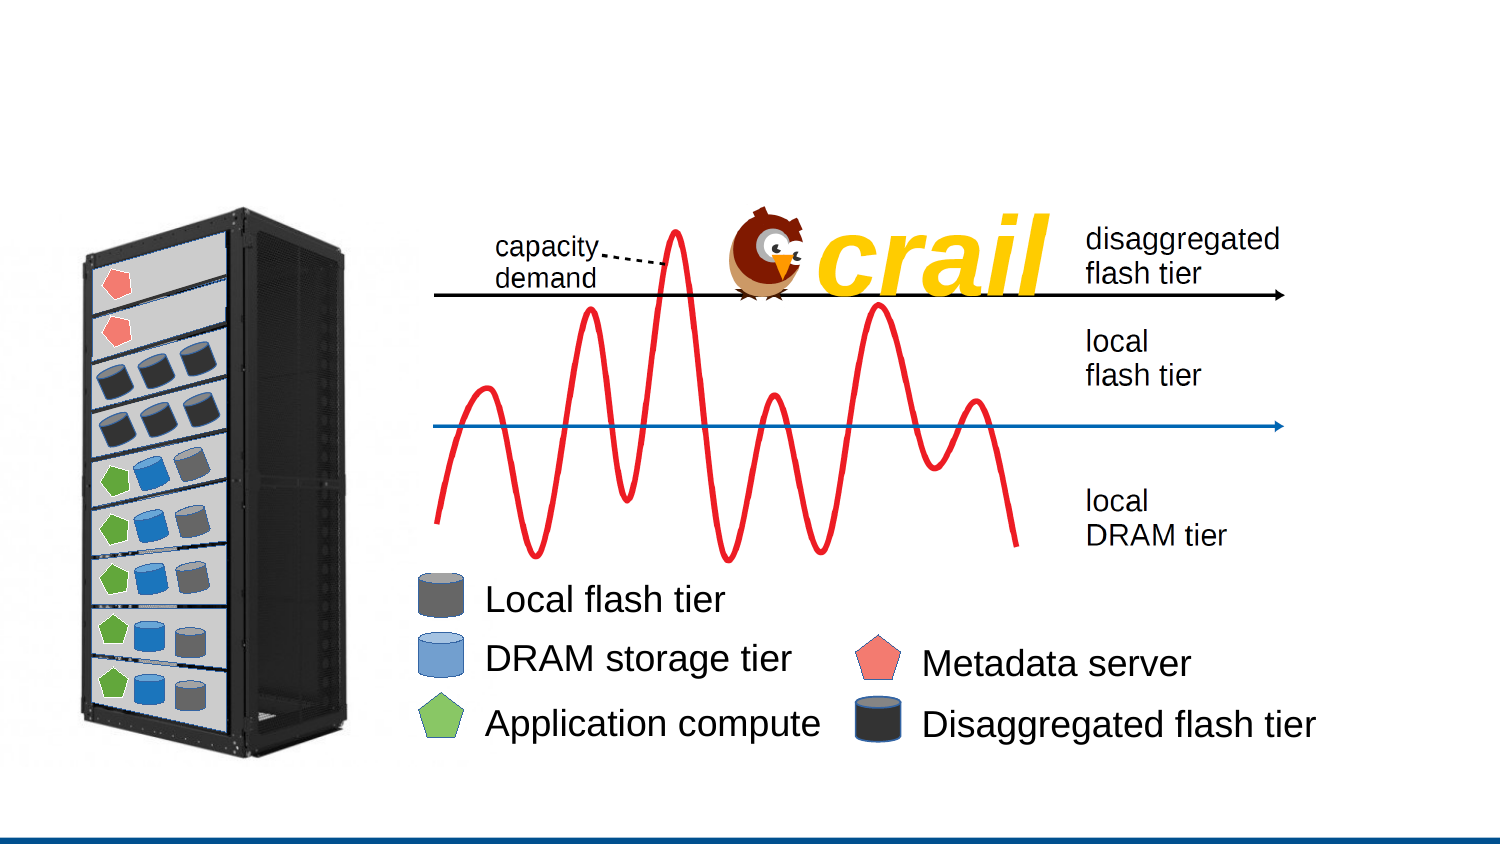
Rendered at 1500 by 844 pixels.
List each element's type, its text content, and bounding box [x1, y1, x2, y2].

text_box [418, 579, 464, 618]
text_box [418, 692, 464, 738]
text_box [91, 480, 227, 556]
text_box [91, 327, 227, 410]
text_box [91, 544, 227, 605]
text_box DRAM storage tier [469, 630, 960, 688]
text_box Application compute [469, 695, 837, 753]
text_box Disaggregated flash tier [906, 695, 1336, 753]
text_box [91, 278, 227, 362]
picture [0, 185, 1306, 767]
text_box [91, 657, 227, 733]
text_box [91, 432, 227, 508]
text_box Metadata server [906, 634, 1208, 692]
text_box [92, 231, 227, 314]
text_box [91, 378, 227, 458]
text_box [91, 608, 227, 669]
text_box Local flash tier [469, 573, 893, 629]
text_box [855, 703, 901, 742]
text_box [418, 639, 464, 678]
